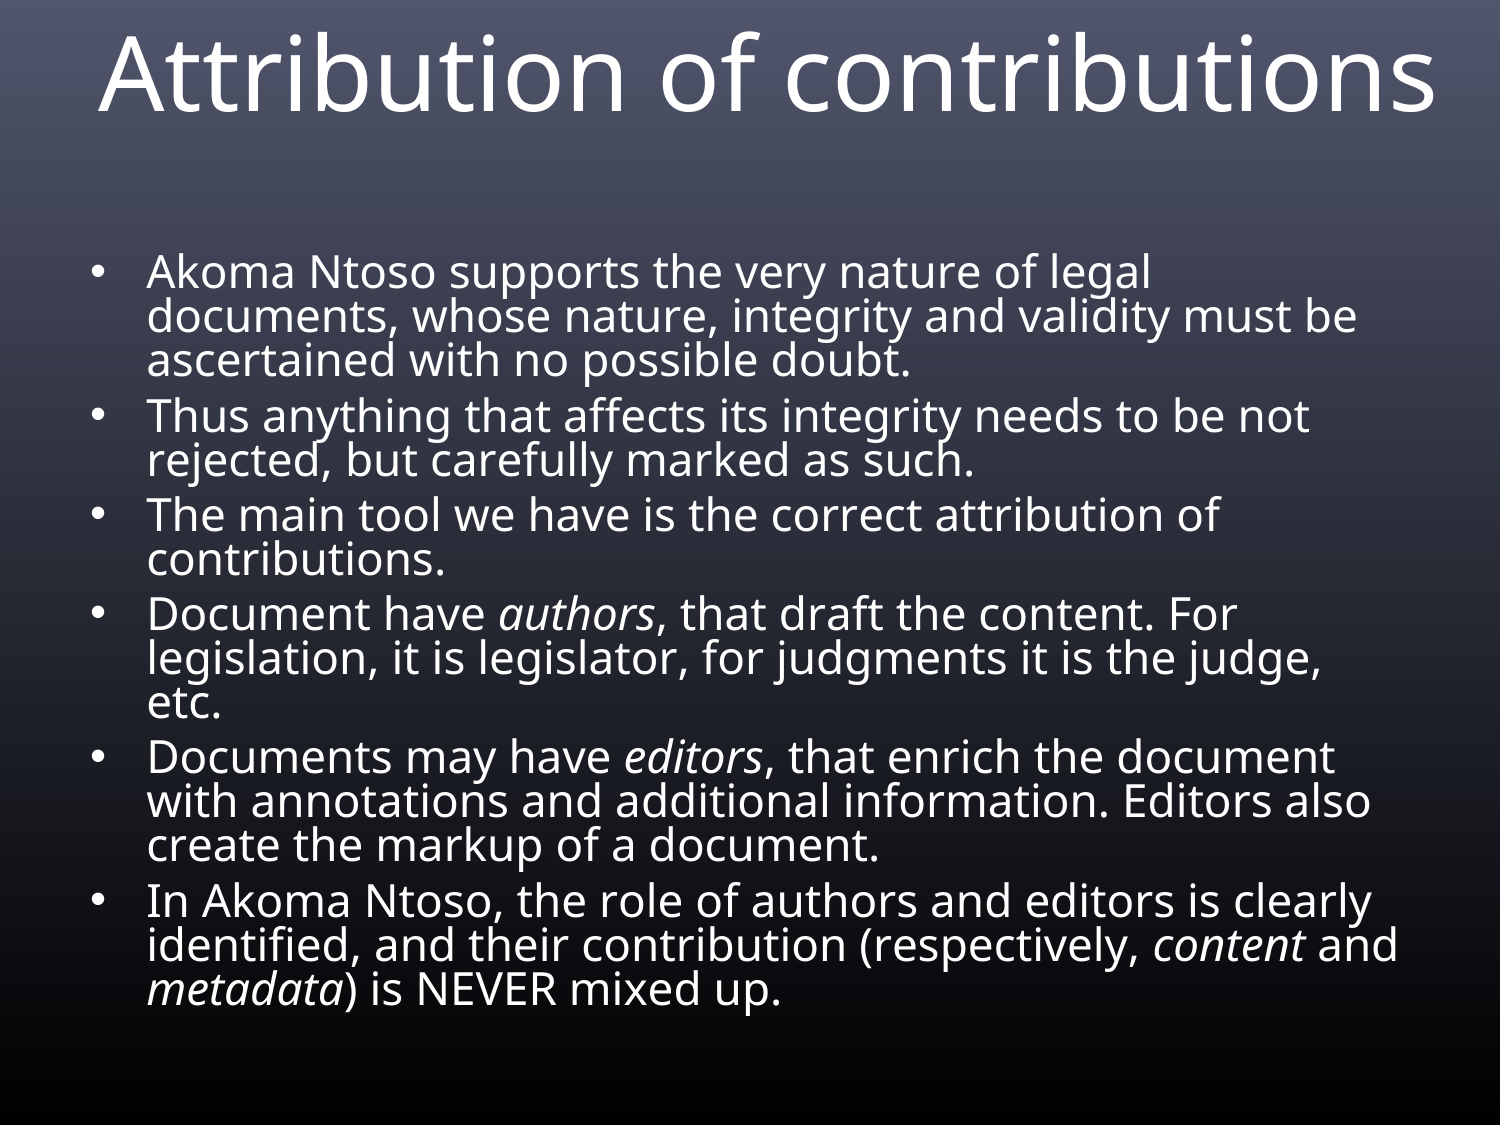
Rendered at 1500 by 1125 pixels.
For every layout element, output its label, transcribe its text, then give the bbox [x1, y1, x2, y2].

list Akoma Ntoso supports the very nature of legal documents, whose nature, integrity and validity must be ascertained with no possible doubt. Thus anything that affects its integrity needs to be not rejected, but carefully marked as such. The main tool we have is the correct attribution of contributions. Document have authors, that draft the content. For legislation, it is legislator, for judgments it is the judge, etc. Documents may have editors, that enrich the document with annotations and additional information. Editors also create the markup of a document. In Akoma Ntoso, the role of authors and editors is clearly identified, and their contribution (respectively, content and metadata) is NEVER mixed up. [75, 224, 1426, 1044]
title Attribution of contributions [0, 0, 1500, 188]
